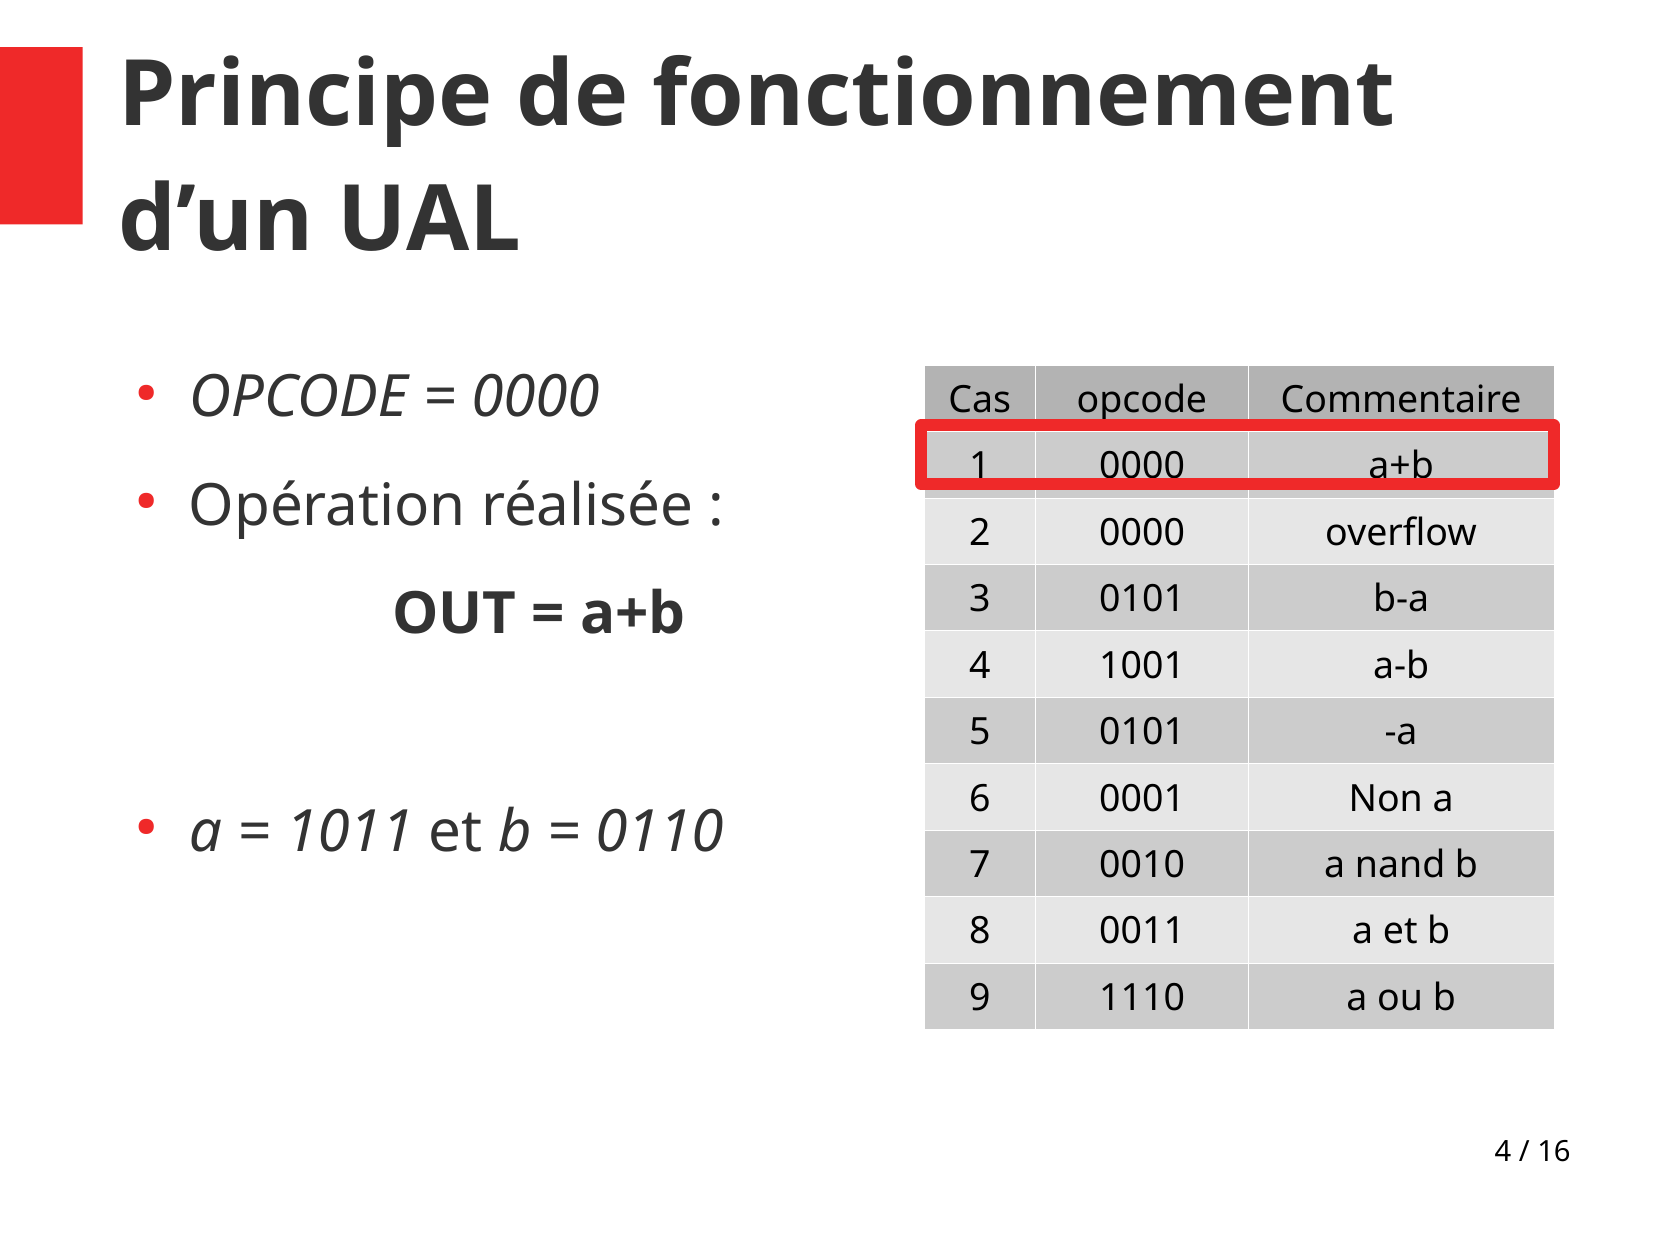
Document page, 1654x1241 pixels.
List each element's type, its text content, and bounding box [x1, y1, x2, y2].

table_header opcode [1105, 394, 1117, 410]
table_cell 1001 [1036, 631, 1248, 697]
title Principe de fonctionnement d’un UAL [118, 45, 1571, 260]
table_header Commentaire [1249, 366, 1554, 419]
table_cell a+b [1373, 468, 1383, 476]
table_cell a nand b [1249, 831, 1554, 896]
table_cell 0000 [1036, 499, 1248, 564]
table_cell 1110 [1036, 964, 1248, 1029]
list OPCODE = 0000 Opération réalisée : OUT = a+b a = 1011 et b = 0110 [118, 354, 875, 1074]
table_cell -a [1249, 698, 1554, 763]
table_cell 5 [925, 698, 1035, 763]
table_cell 0001 [1036, 764, 1248, 830]
table_cell 8 [925, 897, 1035, 963]
table_cell 0000 [1168, 454, 1179, 476]
table_cell overflow [1249, 499, 1554, 564]
table_cell Non a [1249, 764, 1554, 830]
table_cell a et b [1249, 897, 1554, 963]
table_cell 0000 [1147, 454, 1158, 476]
table_cell b-a [1249, 565, 1554, 630]
table_cell 0000 [1036, 432, 1248, 478]
table_cell 4 [925, 631, 1035, 697]
table_cell 2 [925, 499, 1035, 564]
table_header opcode [1036, 366, 1248, 419]
table_cell 0101 [1036, 698, 1248, 763]
table_cell 0000 [1036, 490, 1248, 498]
table_cell 6 [925, 764, 1035, 830]
table_cell a+b [1249, 432, 1548, 478]
table_cell 0000 [1125, 454, 1136, 476]
table_cell a+b [1249, 490, 1554, 498]
table_cell a+b [1416, 460, 1428, 476]
table_cell a ou b [1249, 964, 1554, 1029]
table_header Cas [925, 366, 1035, 419]
table_cell 7 [925, 831, 1035, 896]
table_cell 0010 [1036, 831, 1248, 896]
table_cell 0011 [1036, 897, 1248, 963]
table_cell 9 [925, 964, 1035, 1029]
table_cell 1 [927, 432, 1035, 478]
table_cell 0101 [1036, 565, 1248, 630]
table_cell 3 [925, 565, 1035, 630]
table_cell a-b [1249, 631, 1554, 697]
table_cell 0000 [1104, 454, 1115, 476]
table_cell 1 [925, 490, 1035, 498]
